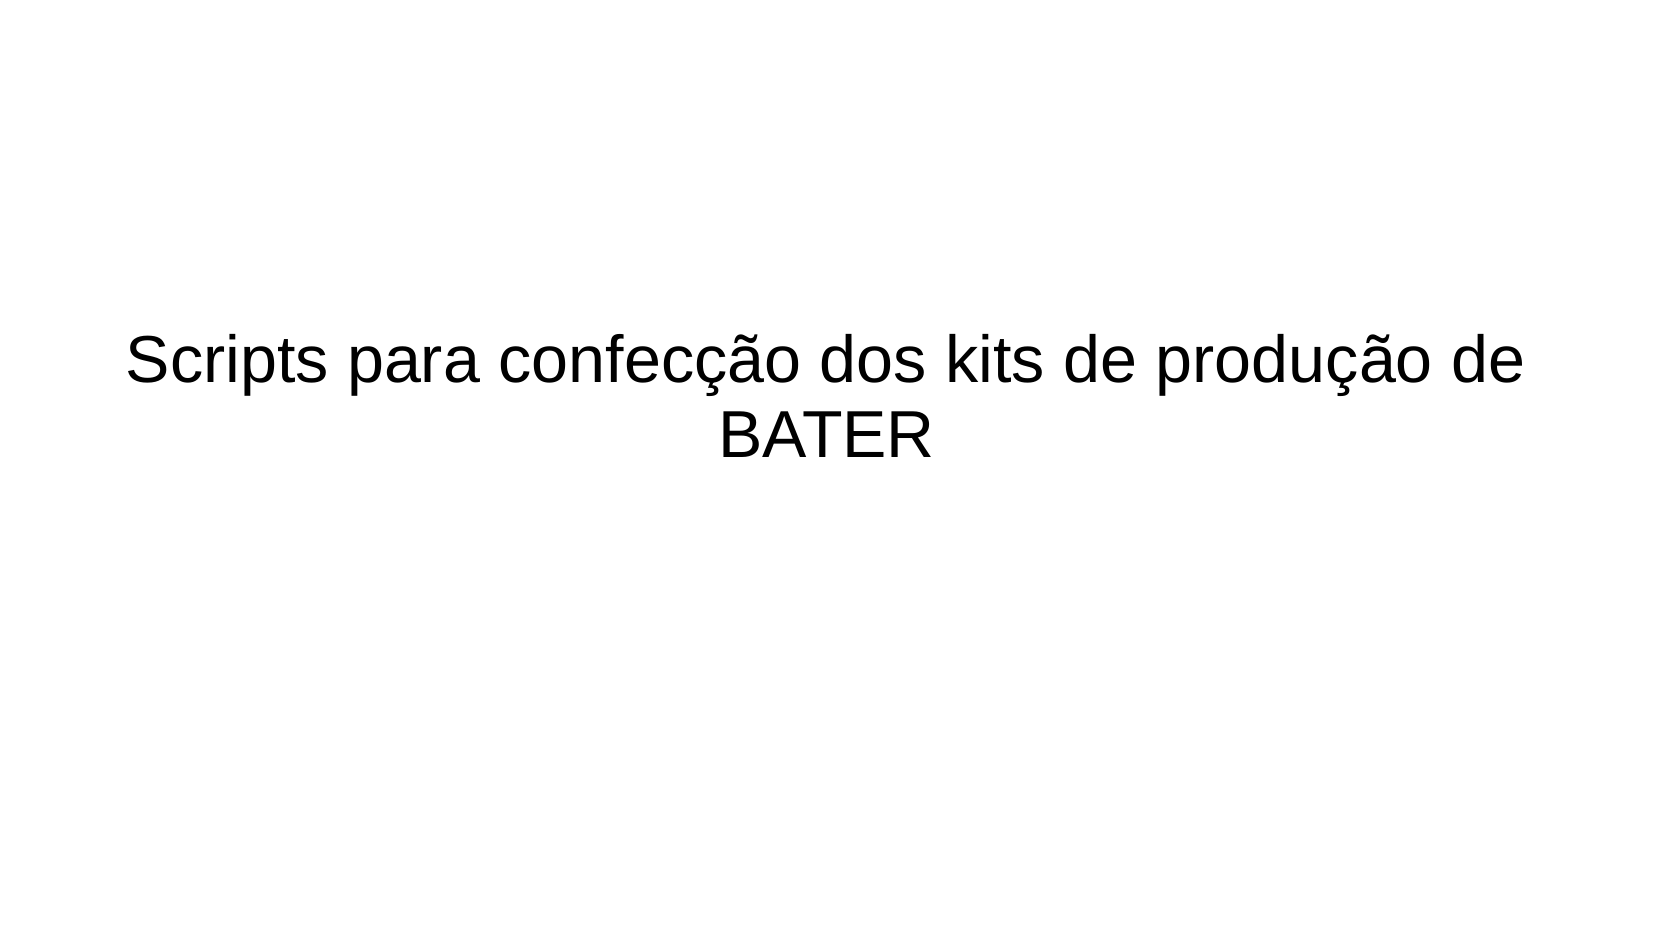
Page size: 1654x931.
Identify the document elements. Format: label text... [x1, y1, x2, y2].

subtitle Scripts para confecção dos kits de produção de BATER [82, 36, 1571, 757]
